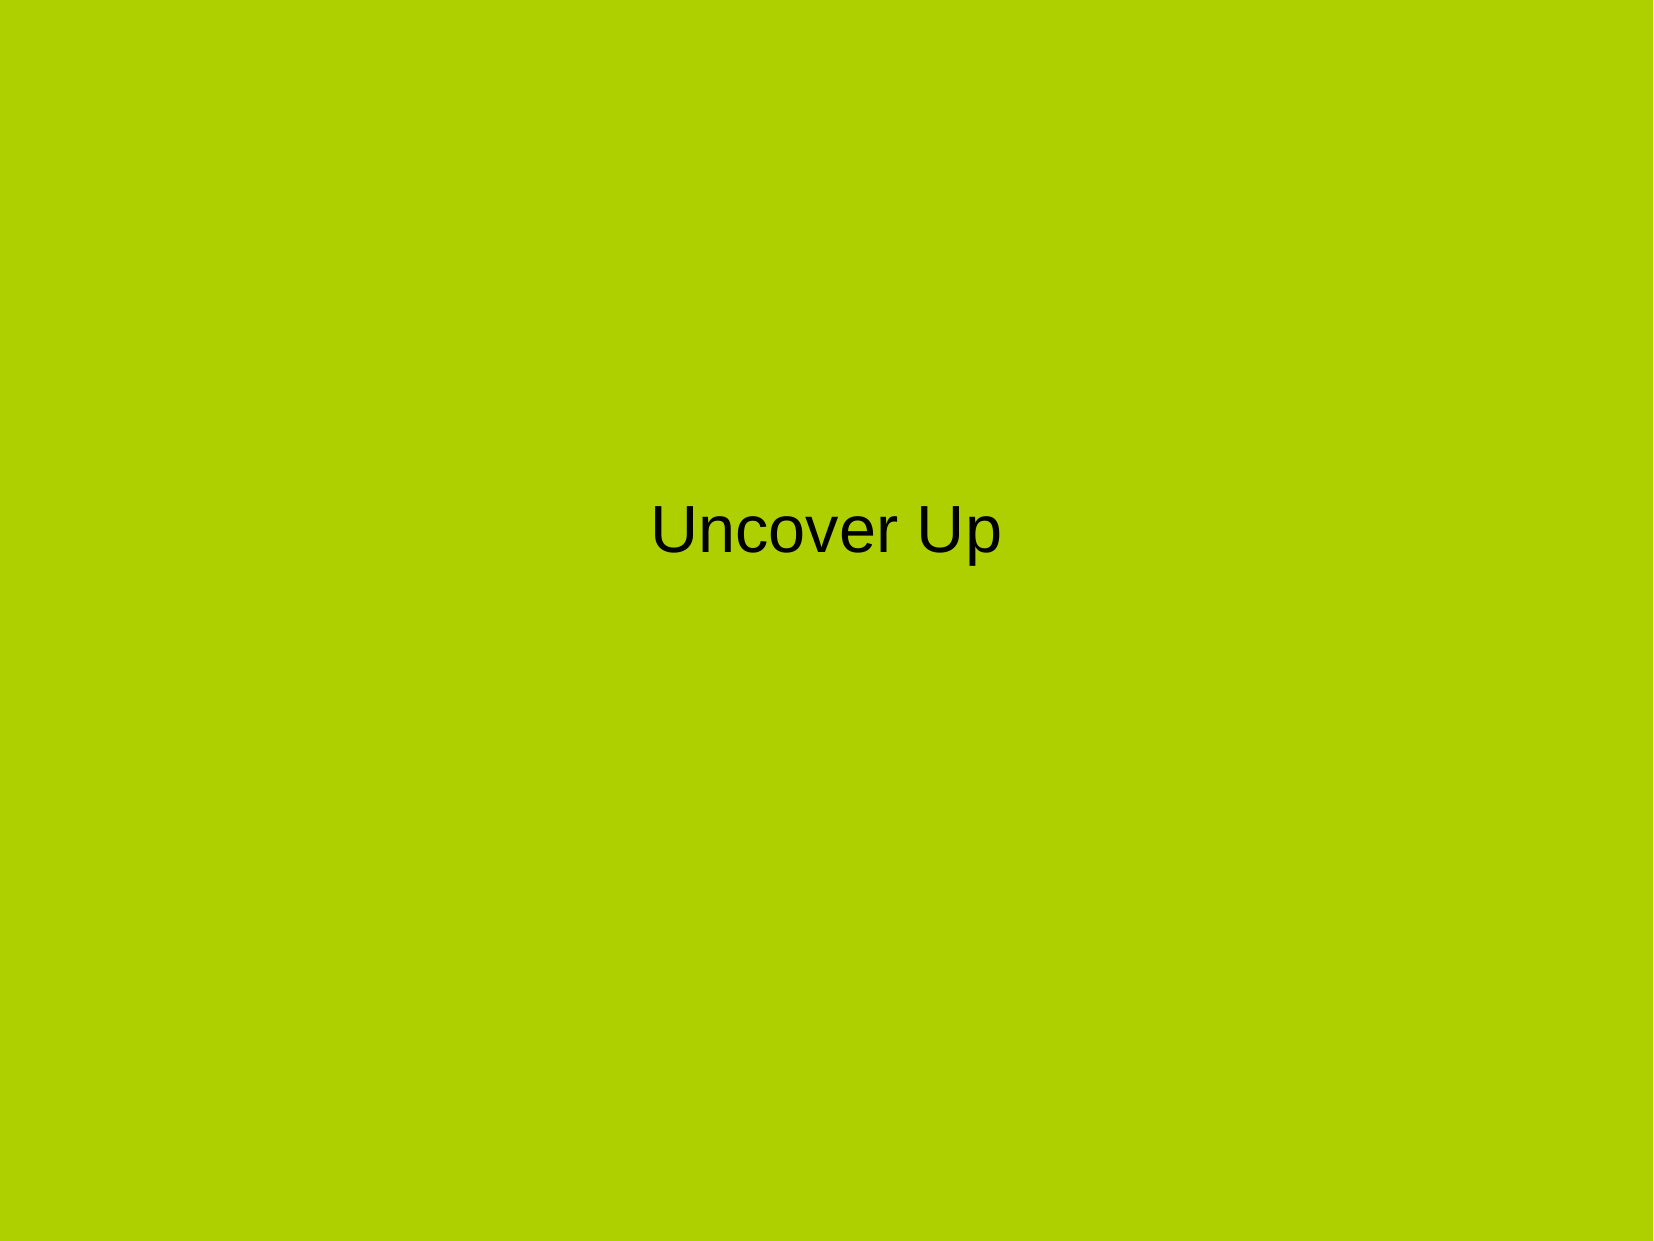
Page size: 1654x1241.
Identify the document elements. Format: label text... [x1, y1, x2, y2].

subtitle Uncover Up [82, 49, 1571, 1010]
